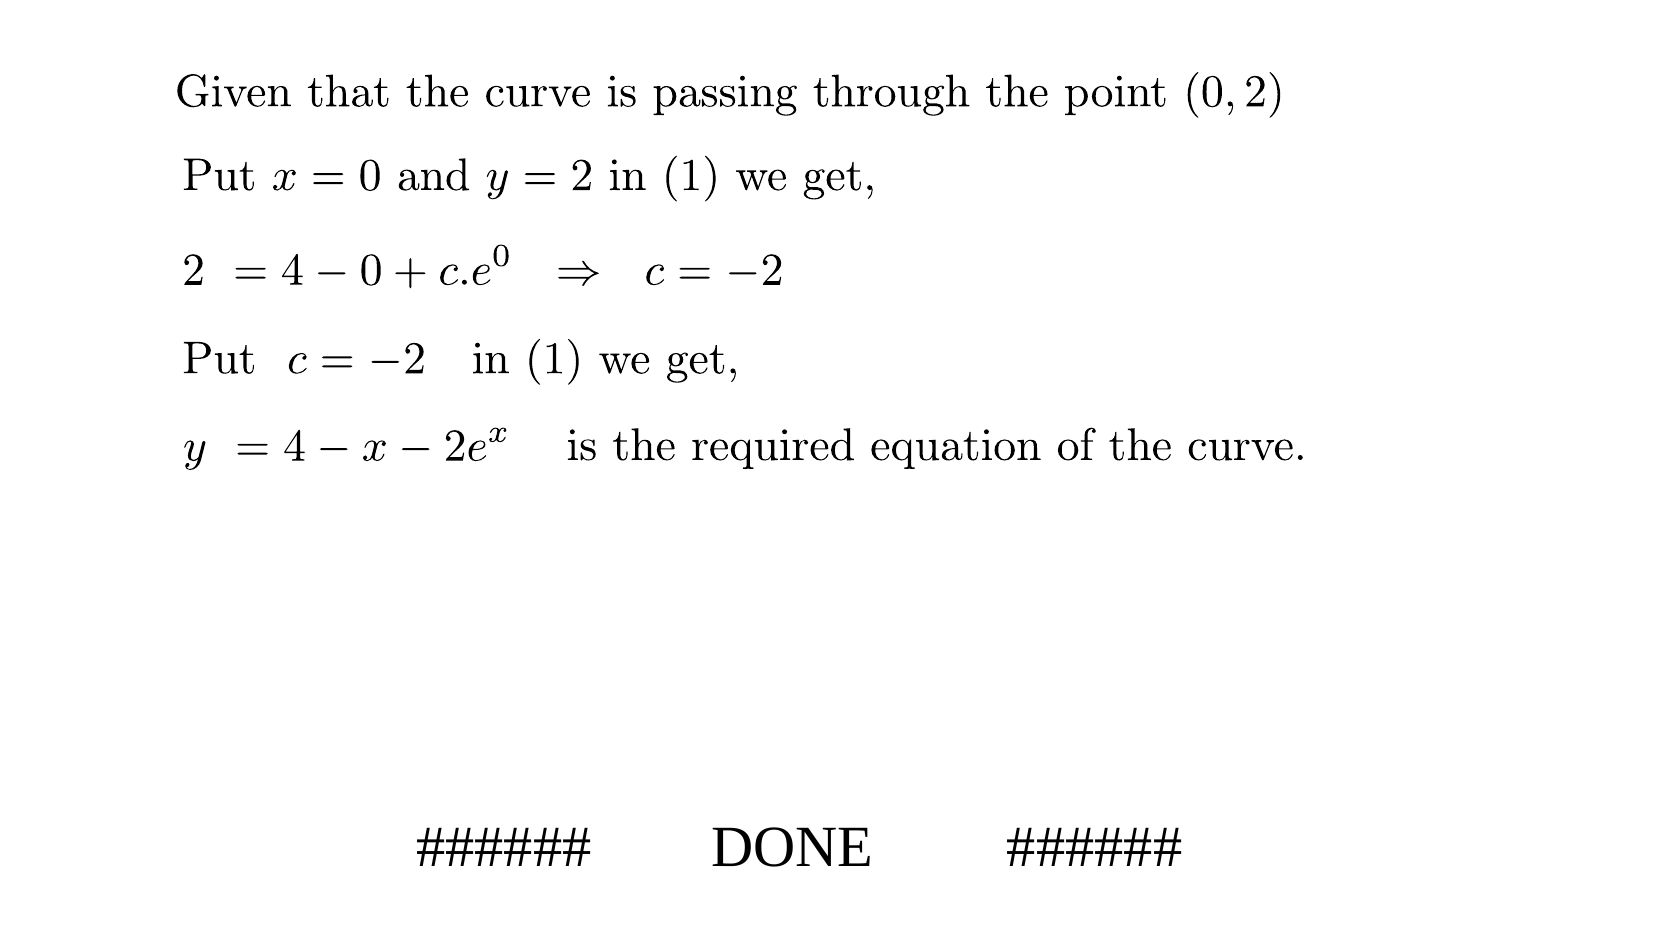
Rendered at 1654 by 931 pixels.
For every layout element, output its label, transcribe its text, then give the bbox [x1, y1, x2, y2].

text_box [567, 427, 1303, 469]
text_box [184, 427, 507, 470]
text_box [184, 244, 782, 289]
text_box [183, 338, 736, 385]
text_box [177, 71, 1281, 118]
text_box [183, 155, 873, 202]
subtitle ###### DONE ###### [47, 29, 1607, 896]
